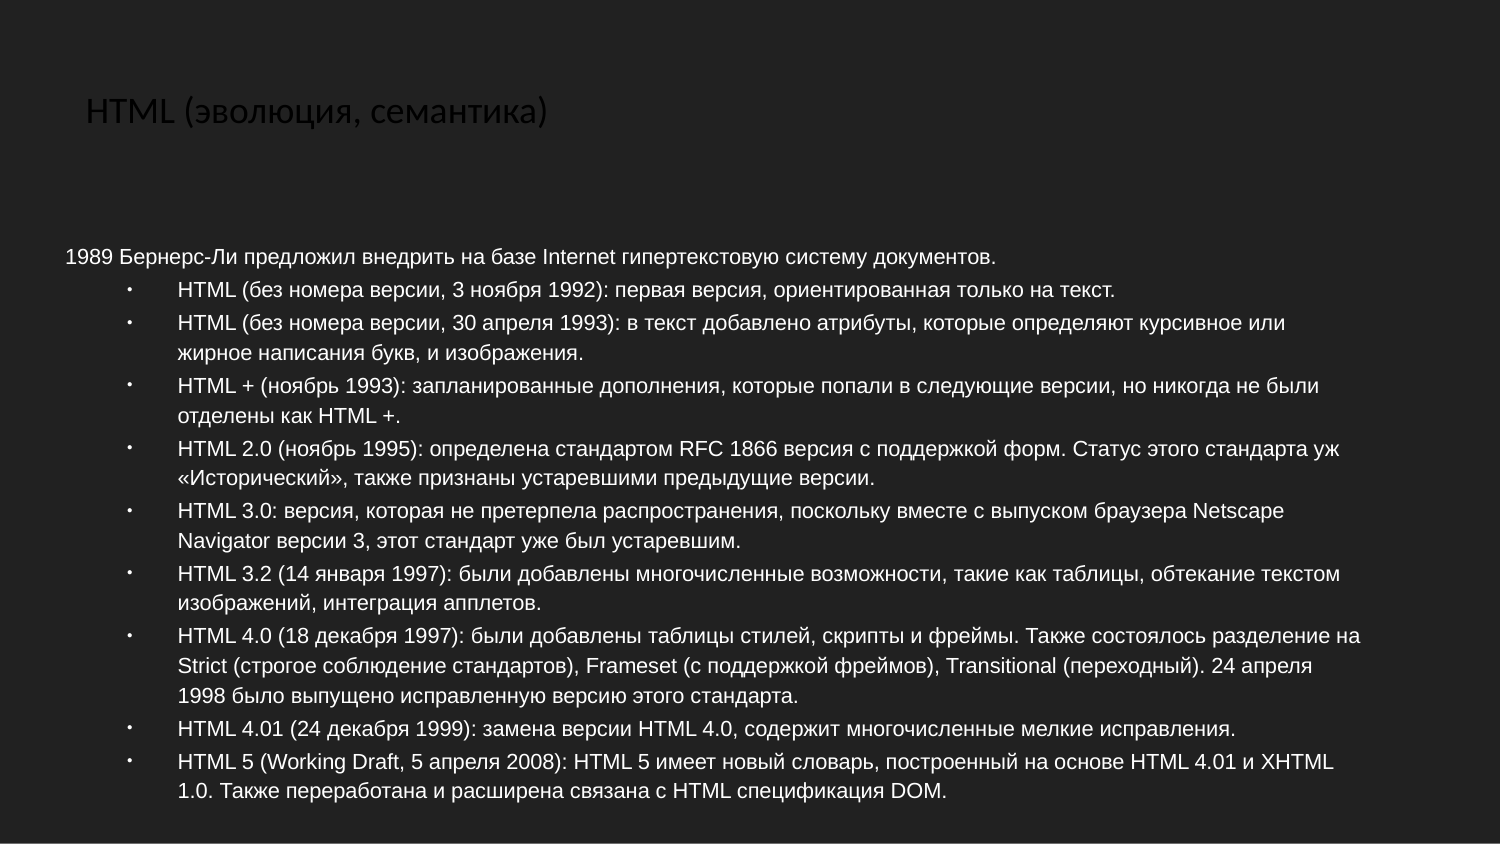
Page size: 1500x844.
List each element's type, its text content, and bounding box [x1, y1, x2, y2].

text_box 1989 Бернерс-Ли предложил внедрить на базе Internet гипертекстовую систему документов. HTML (без номера версии, 3 ноября 1992): первая версия, ориентированная только на текст. HTML (без номера версии, 30 апреля 1993): в текст добавлено атрибуты, которые определяют курсивное или жирное написания букв, и изображения. HTML + (ноябрь 1993): запланированные дополнения, которые попали в следующие версии, но никогда не были отделены как HTML +. HTML 2.0 (ноябрь 1995): определена стандартом RFC 1866 версия с поддержкой форм. Статус этого стандарта уж «Исторический», также признаны устаревшими предыдущие версии. HTML 3.0: версия, которая не претерпела распространения, поскольку вместе с выпуском браузера Netscape Navigator версии 3, этот стандарт уже был устаревшим. HTML 3.2 (14 января 1997): были добавлены многочисленные возможности, такие как таблицы, обтекание текстом изображений, интеграция апплетов. HTML 4.0 (18 декабря 1997): были добавлены таблицы стилей, скрипты и фреймы. Также состоялось разделение на Strict (строгое соблюдение стандартов), Frameset (с поддержкой фреймов), Transitional (переходный). 24 апреля 1998 было выпущено исправленную версию этого стандарта. HTML 4.01 (24 декабря 1999): замена версии HTML 4.0, содержит многочисленные мелкие исправления. HTML 5 (Working Draft, 5 апреля 2008): HTML 5 имеет новый словарь, построенный на основе HTML 4.01 и XHTML 1.0. Также переработана и расширена связана с HTML спецификация DOM. [63, 212, 1435, 804]
title HTML (эволюция, семантика) [63, 83, 570, 212]
